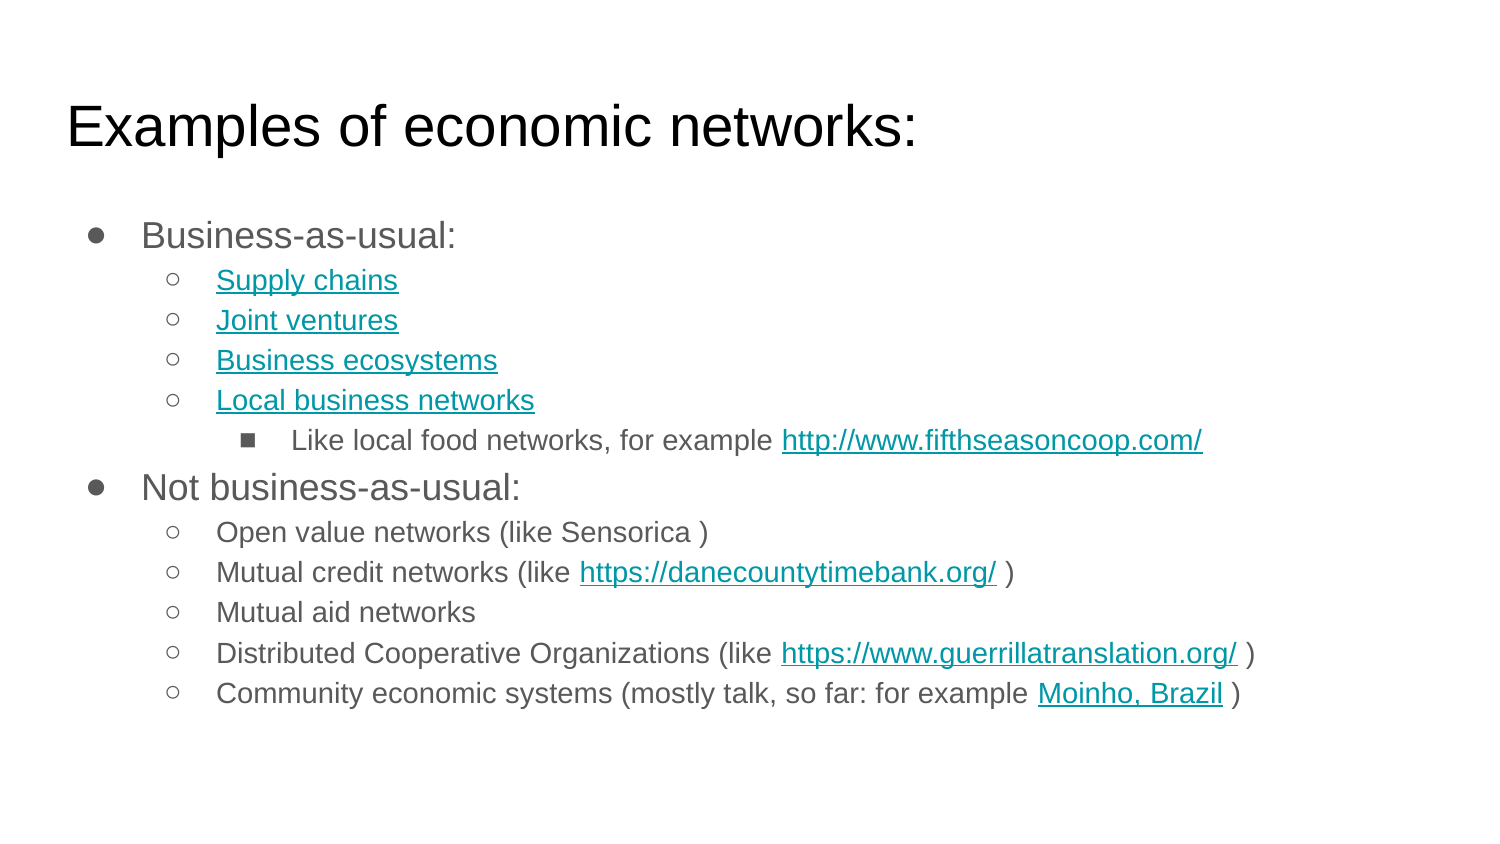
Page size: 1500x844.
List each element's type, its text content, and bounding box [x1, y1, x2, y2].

list Business-as-usual: Supply chains Joint ventures Business ecosystems Local business networks Like local food networks, for example http://www.fifthseasoncoop.com/ Not business-as-usual: Open value networks (like Sensorica ) Mutual credit networks (like https://danecountytimebank.org/ ) Mutual aid networks Distributed Cooperative Organizations (like https://www.guerrillatranslation.org/ ) Community economic systems (mostly talk, so far: for example Moinho, Brazil ) [51, 189, 1449, 750]
title Examples of economic networks: [51, 72, 1449, 167]
